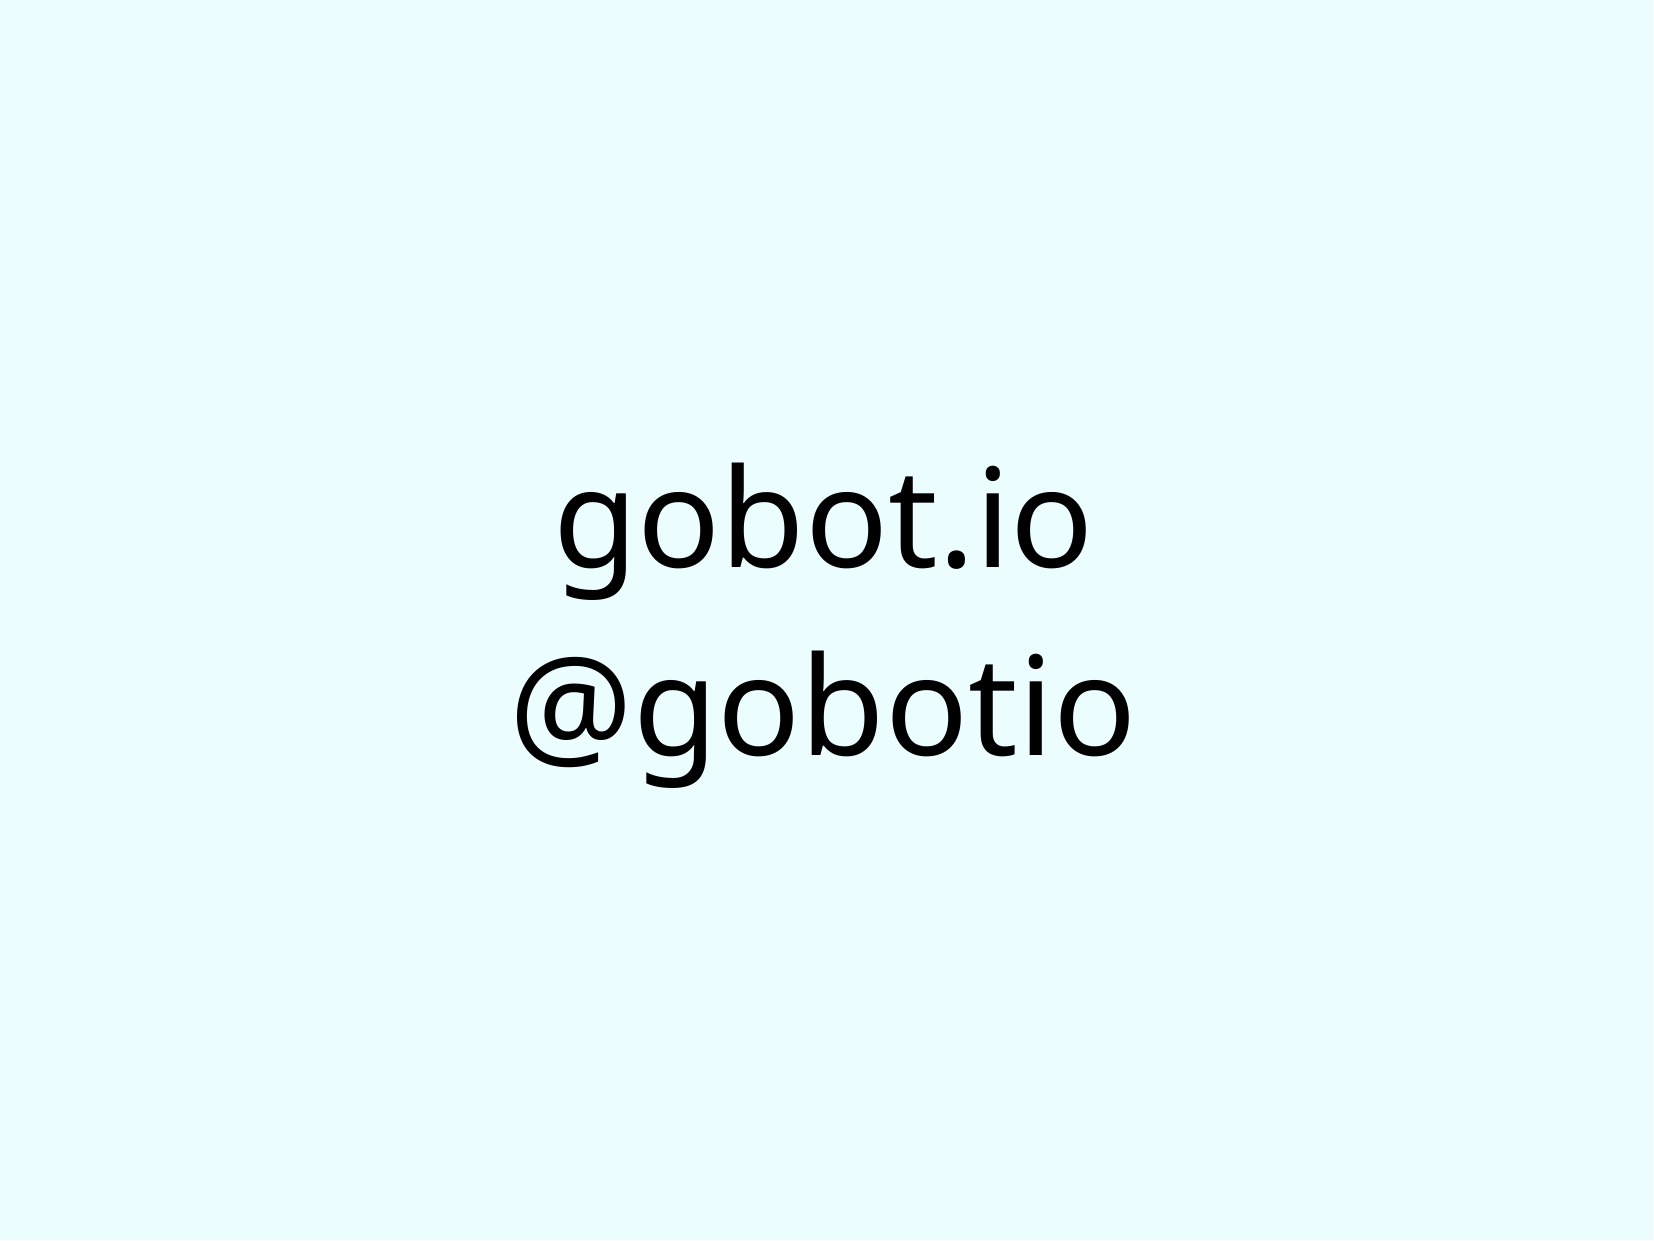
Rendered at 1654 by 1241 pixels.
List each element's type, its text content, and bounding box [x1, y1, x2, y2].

text_box gobot.io @gobotio [79, 0, 1568, 1229]
